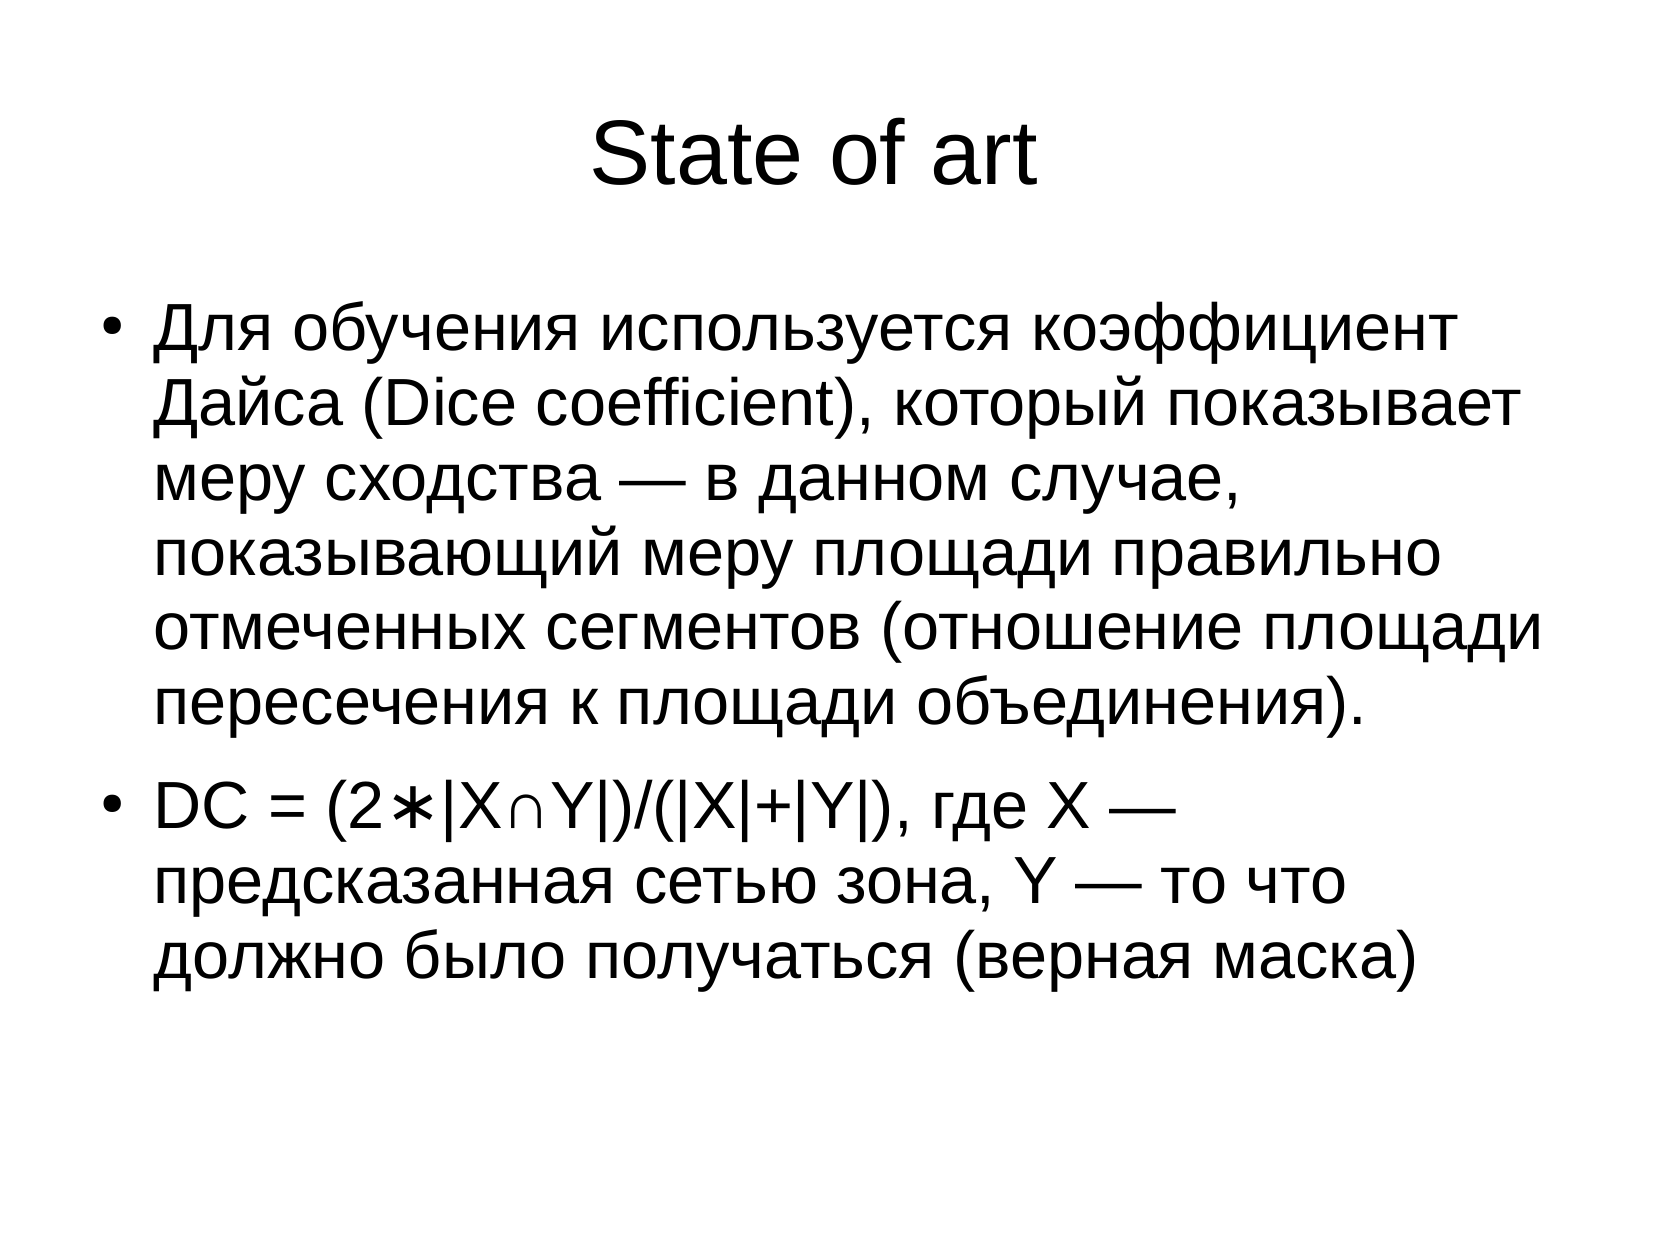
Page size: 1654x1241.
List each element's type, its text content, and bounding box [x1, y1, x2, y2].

title State of art [82, 49, 1571, 257]
list Для обучения используется коэффициент Дайса (Dice coefficient), который показывает меру сходства — в данном случае, показывающий меру площади правильно отмеченных сегментов (отношение площади пересечения к площади объединения). DC = (2∗|X∩Y|)/(|X|+|Y|), где Х — предсказанная сетью зона, Y — то что должно было получаться (верная маска) [82, 290, 1571, 1010]
